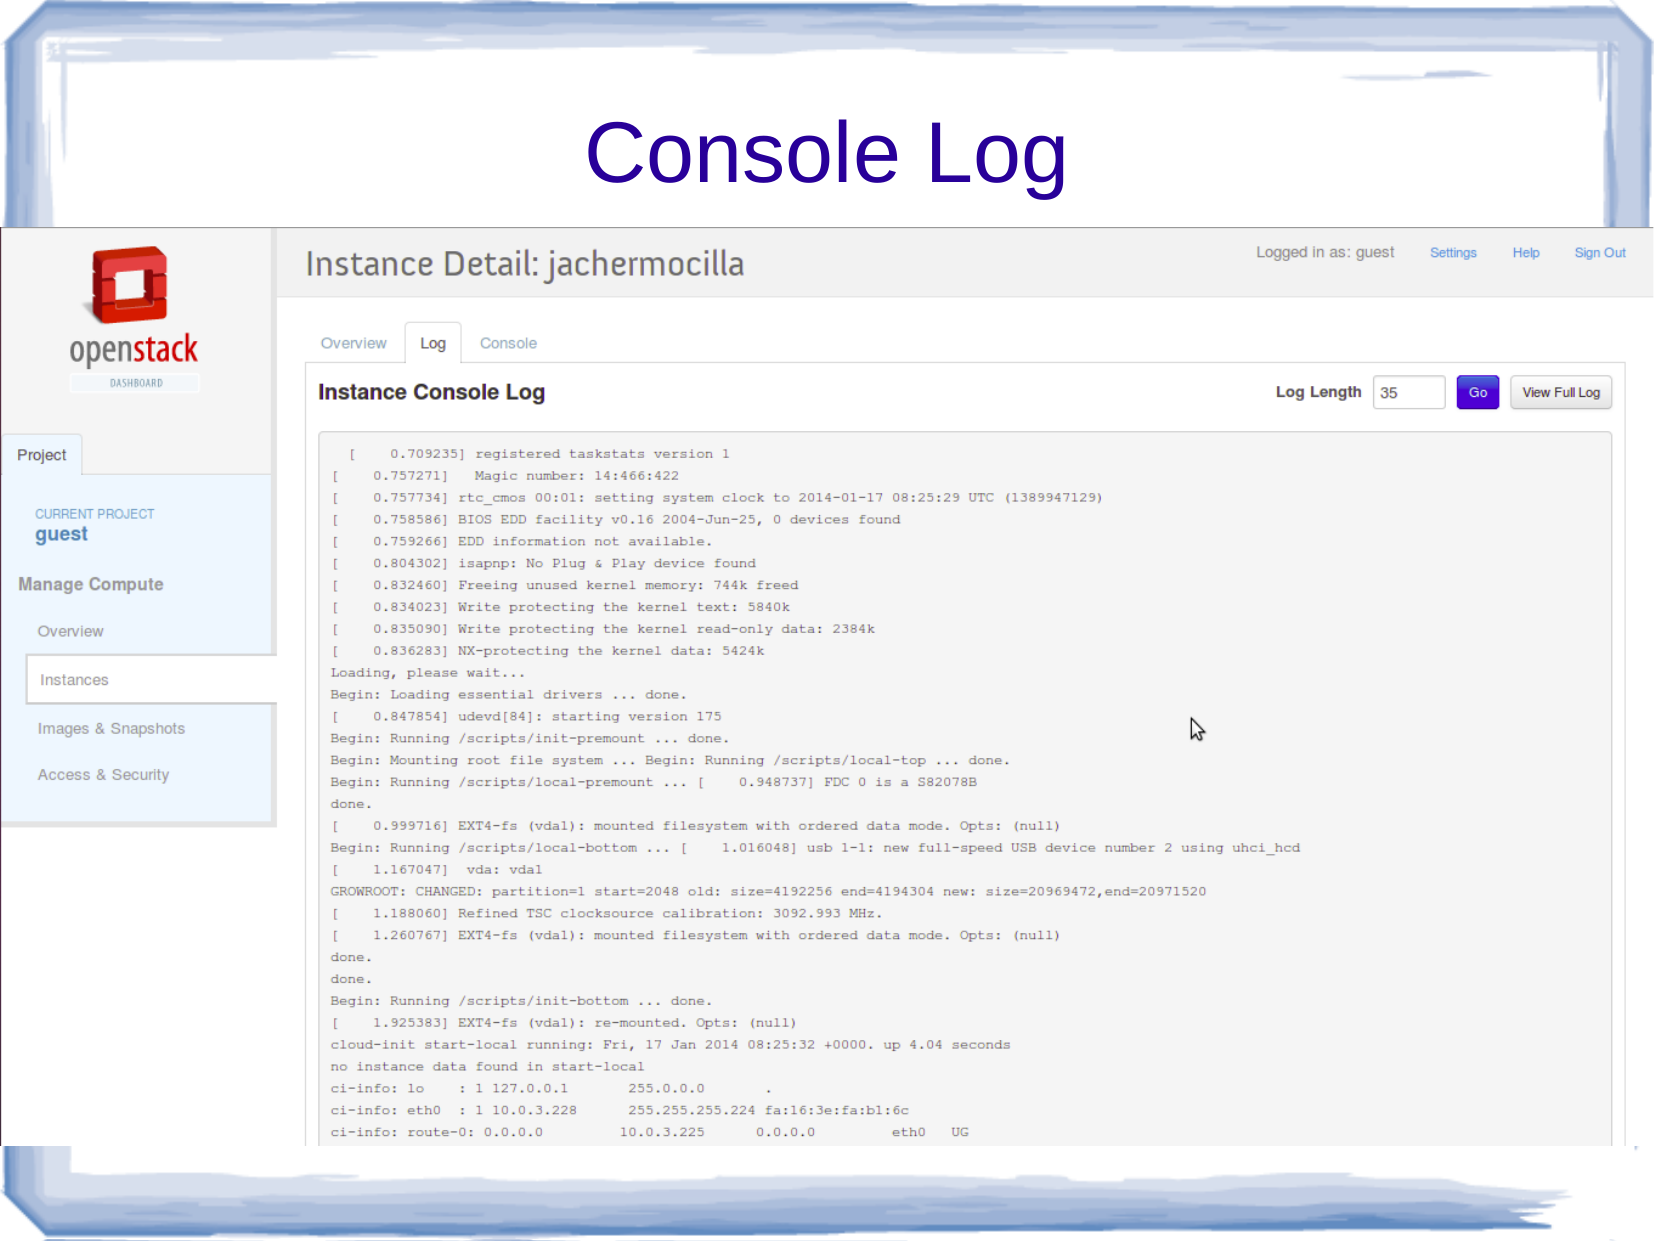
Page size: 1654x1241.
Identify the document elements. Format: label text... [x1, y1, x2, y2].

picture [0, 0, 1654, 1241]
title Console Log [82, 49, 1571, 227]
